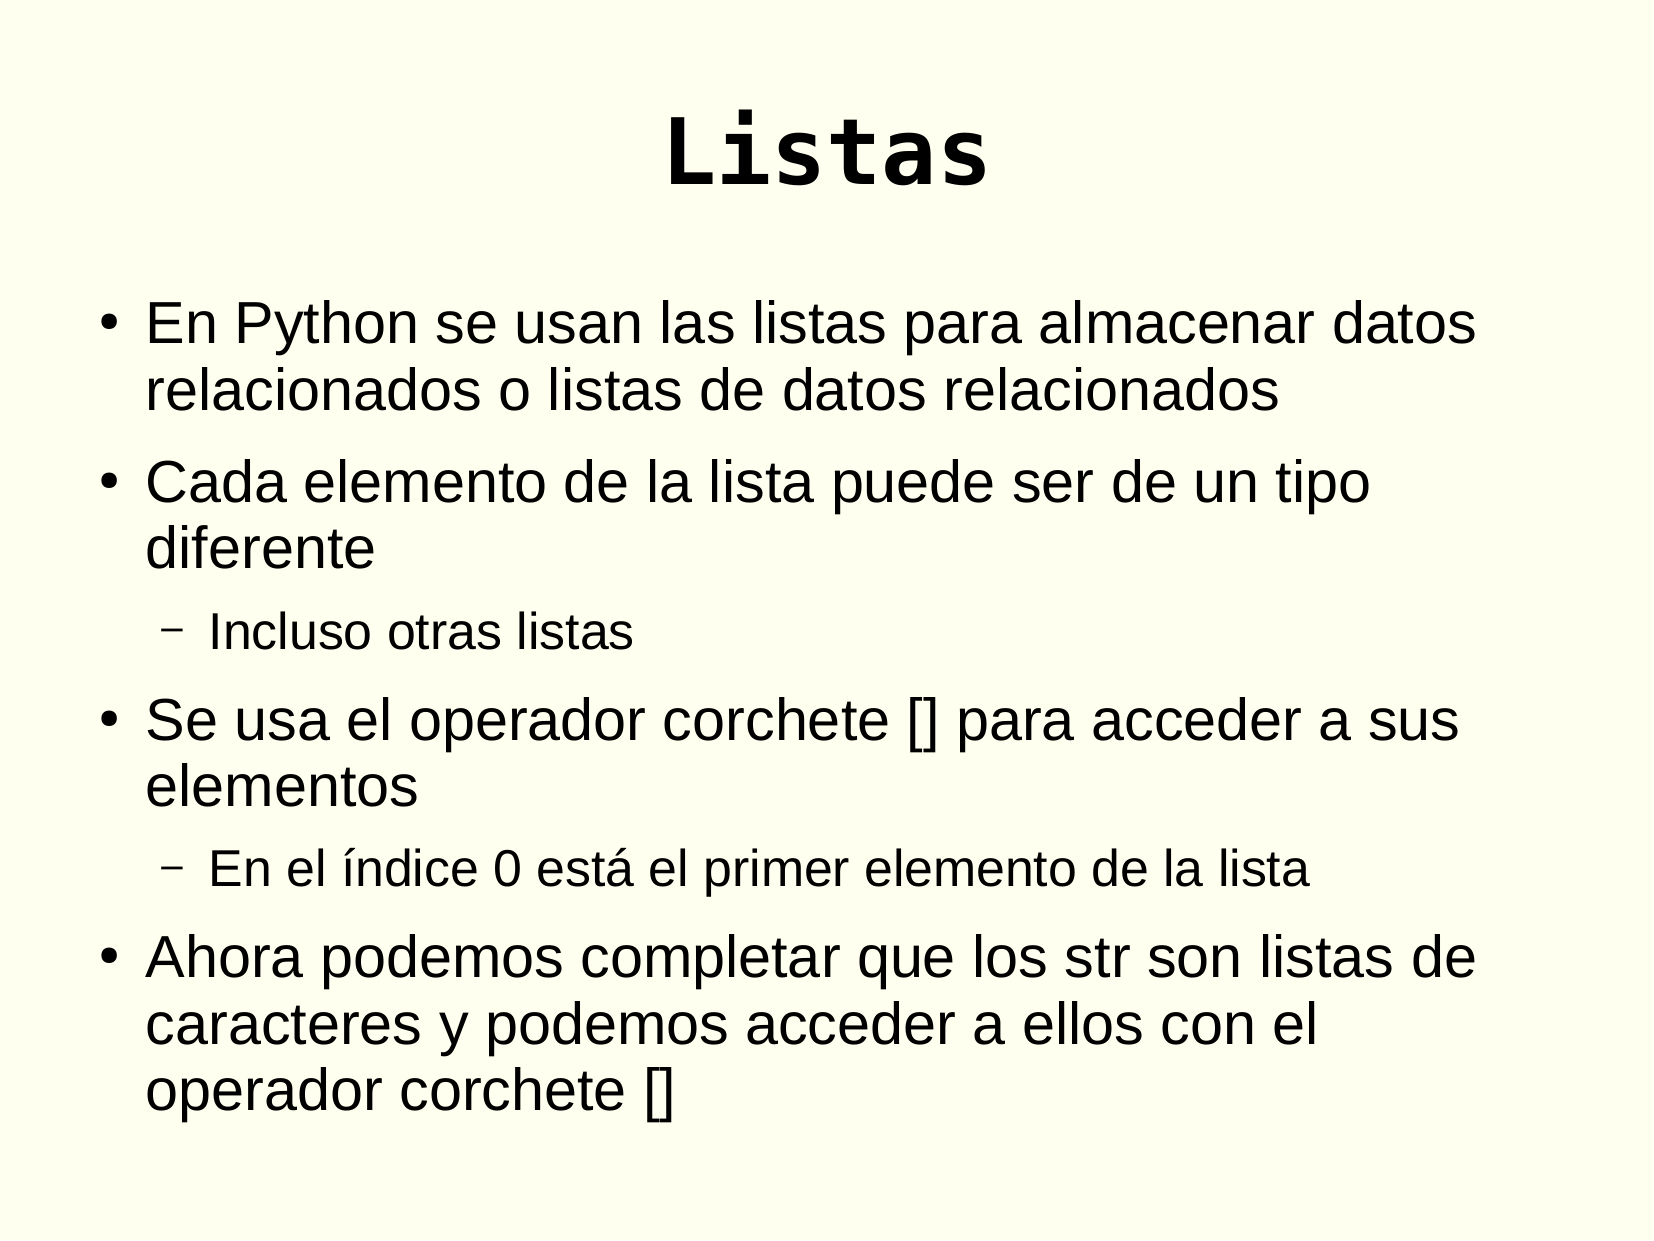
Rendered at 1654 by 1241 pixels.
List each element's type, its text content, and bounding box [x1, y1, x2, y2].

list En Python se usan las listas para almacenar datos relacionados o listas de datos relacionados Cada elemento de la lista puede ser de un tipo diferente Incluso otras listas Se usa el operador corchete [] para acceder a sus elementos En el índice 0 está el primer elemento de la lista Ahora podemos completar que los str son listas de caracteres y podemos acceder a ellos con el operador corchete [] [82, 290, 1571, 1130]
title Listas [82, 49, 1571, 257]
